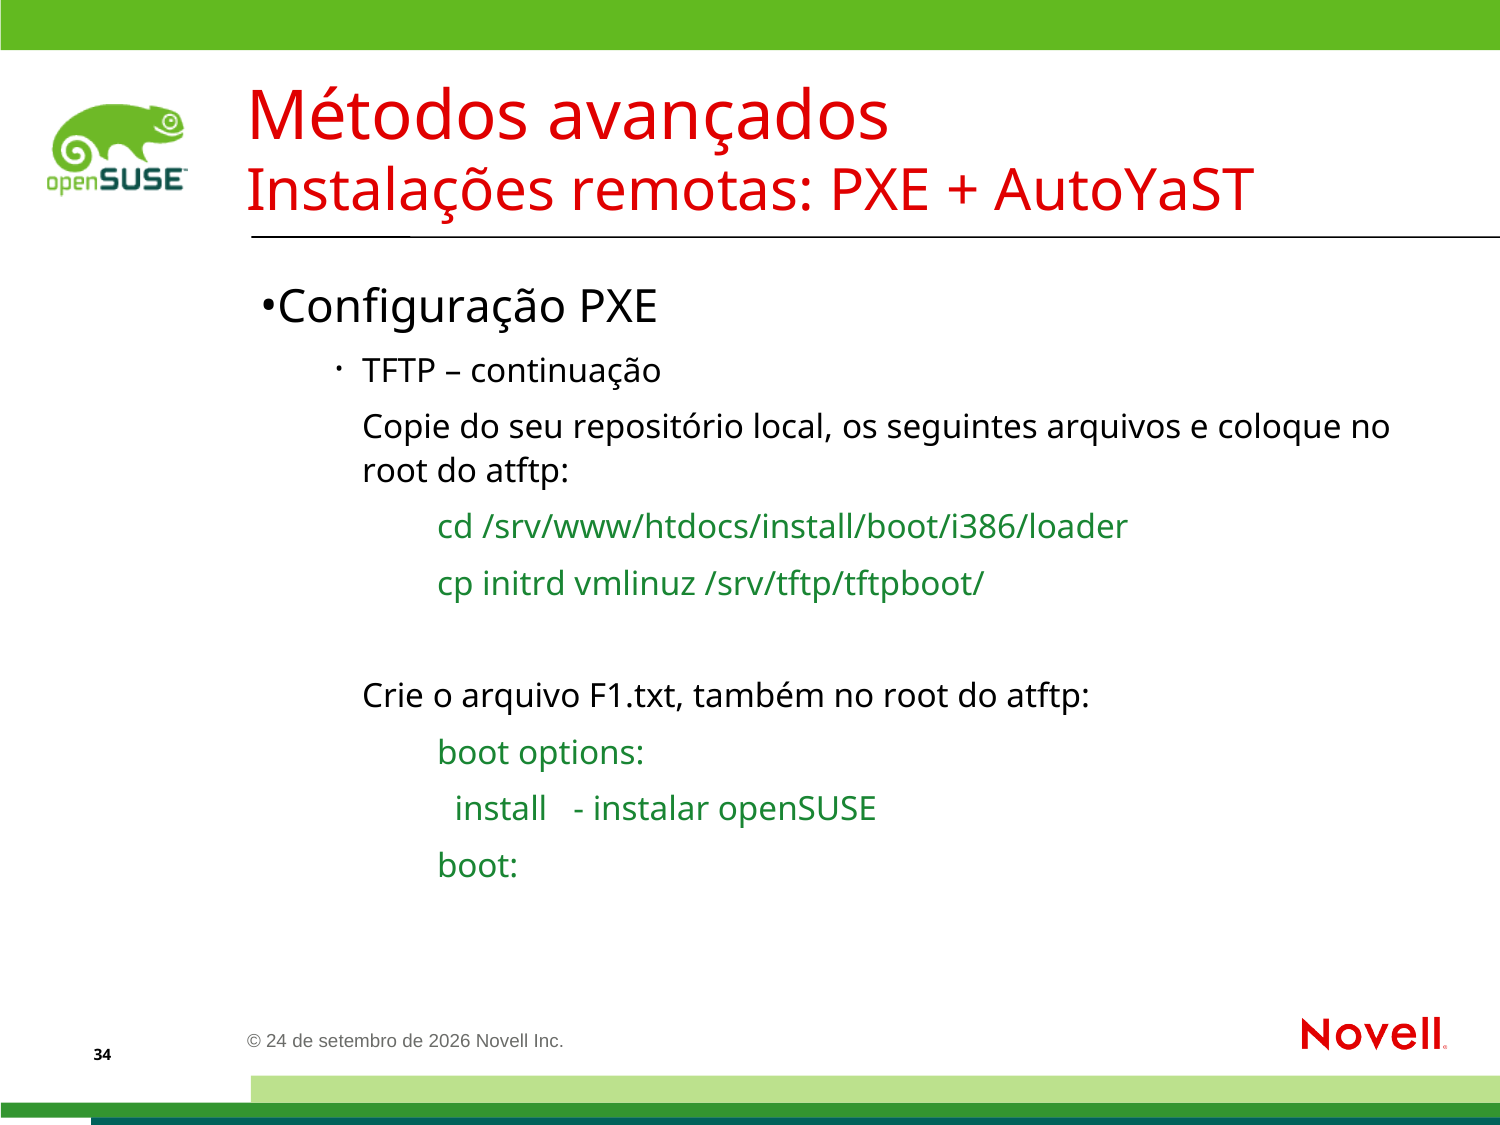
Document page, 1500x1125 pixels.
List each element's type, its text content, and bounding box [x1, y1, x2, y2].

picture [47, 104, 188, 197]
picture [1295, 1026, 1453, 1056]
title Métodos avançados Instalações remotas: PXE + AutoYaST [246, 60, 1409, 239]
list Configuração PXE TFTP – continuação Copie do seu repositório local, os seguintes arquivos e coloque no root do atftp: cd /srv/www/htdocs/install/boot/i386/loader cp initrd vmlinuz /srv/tftp/tftpboot/ Crie o arquivo F1.txt, também no root do atftp: boot options: install - instalar openSUSE boot: [245, 267, 1458, 1026]
